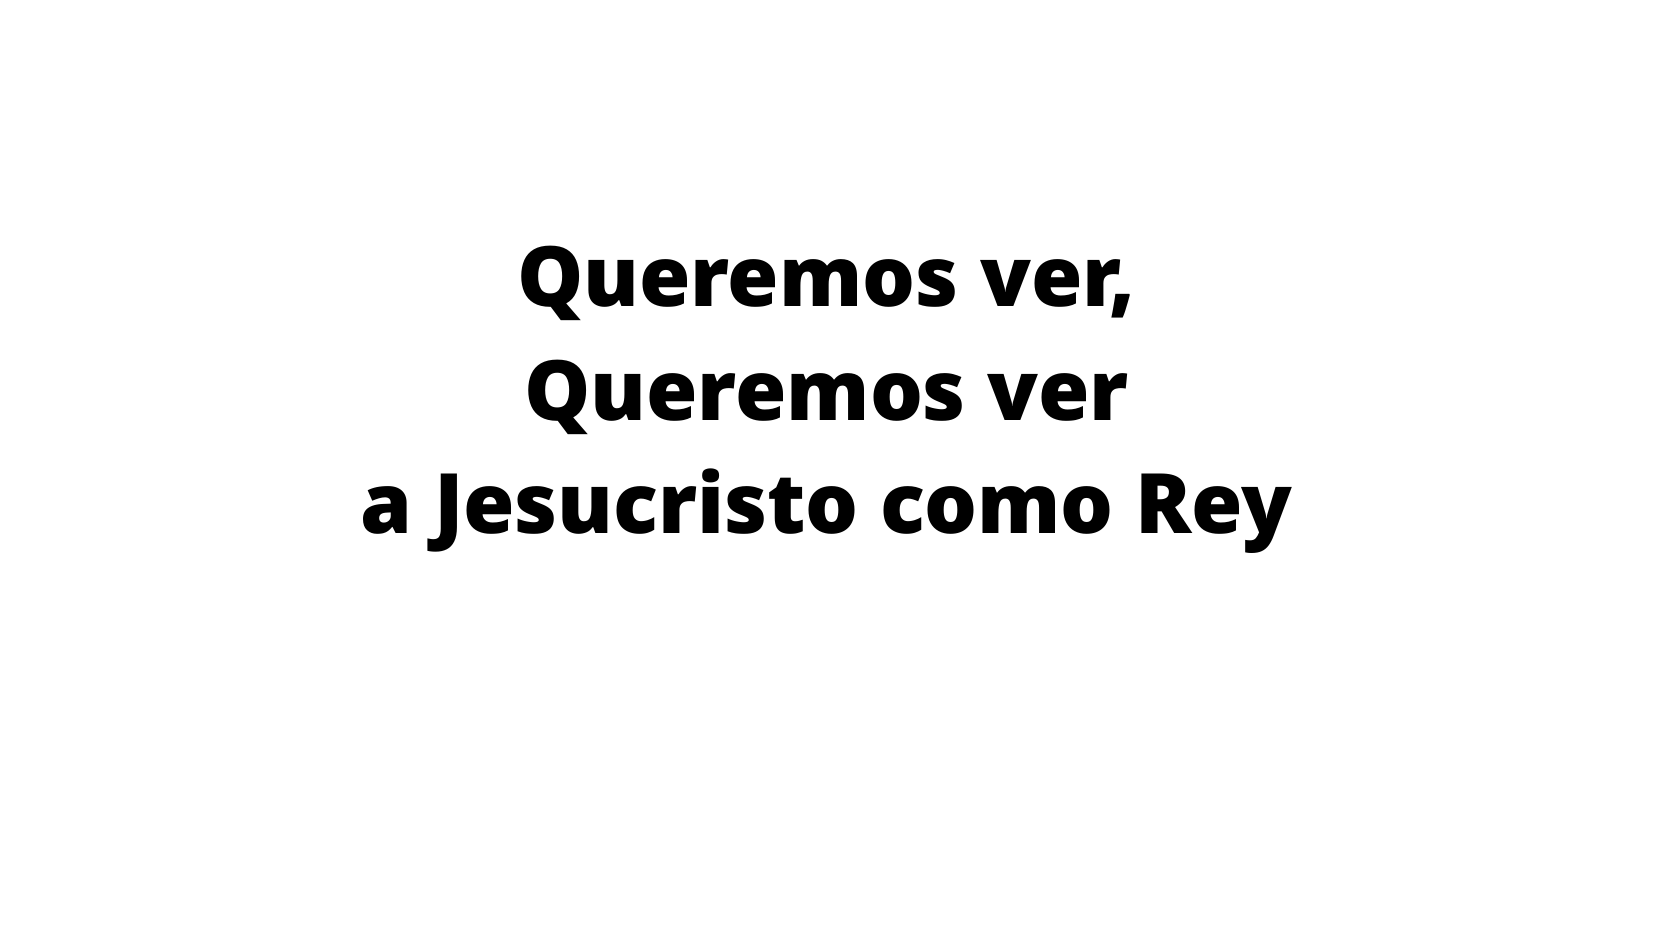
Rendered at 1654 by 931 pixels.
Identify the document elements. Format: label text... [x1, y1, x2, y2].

list Queremos ver, Queremos ver a Jesucristo como Rey [82, 217, 1571, 758]
